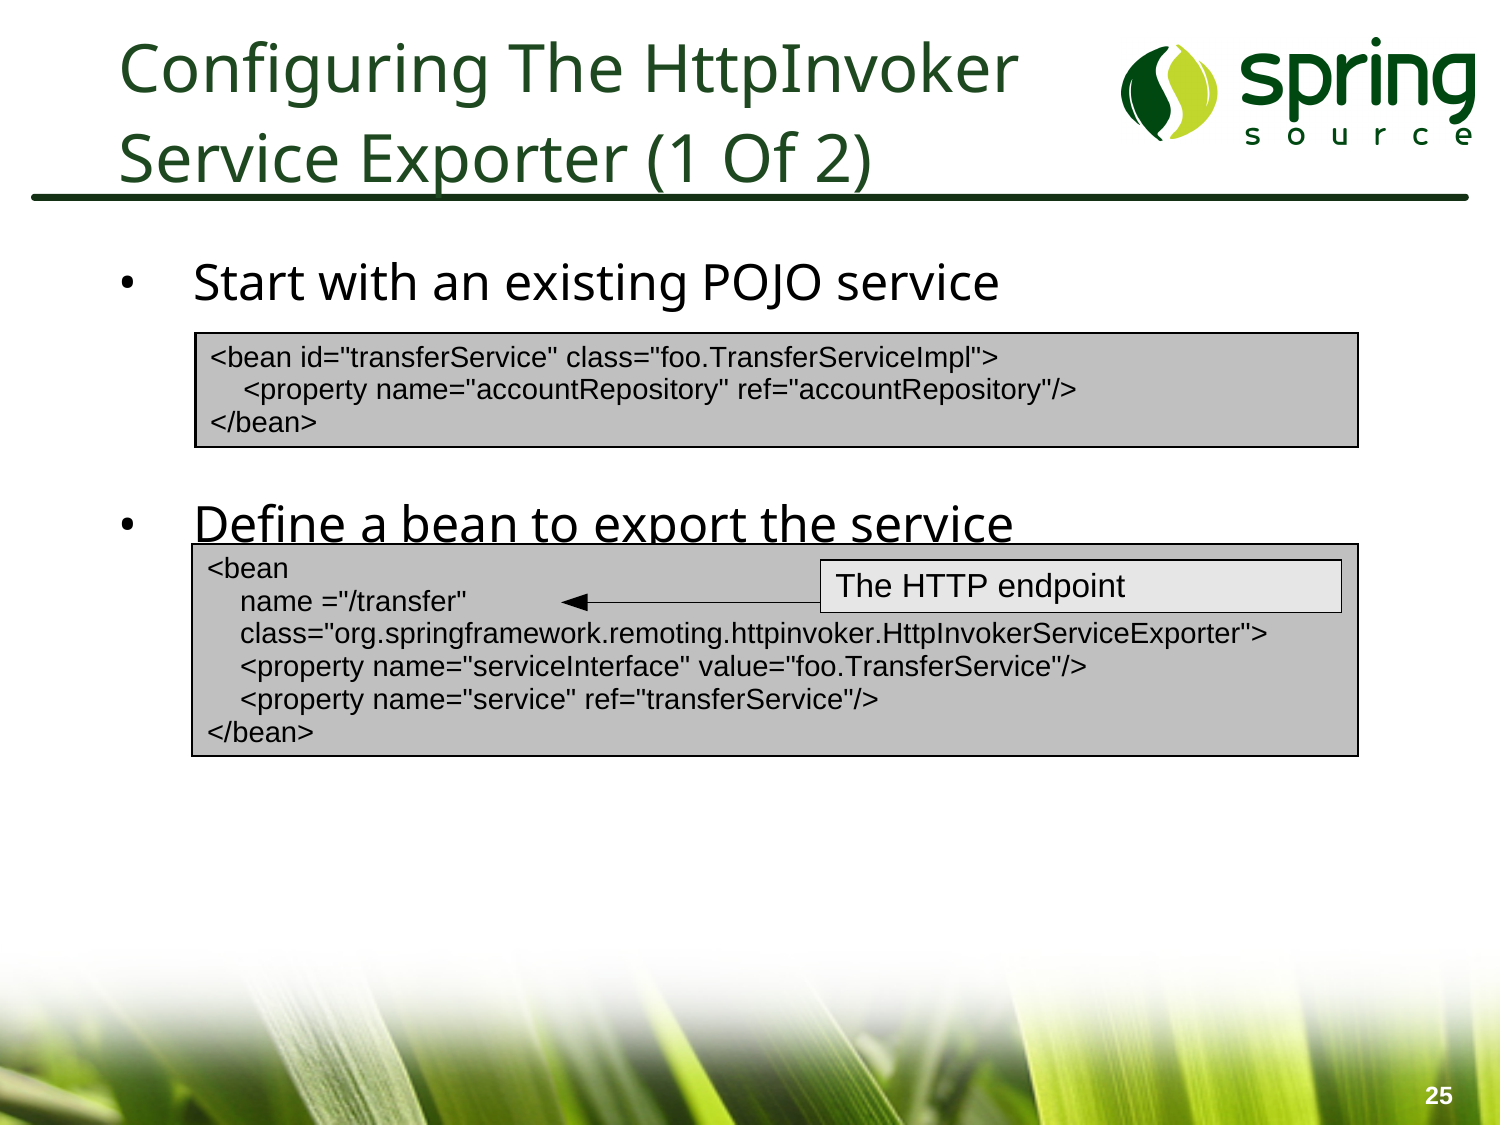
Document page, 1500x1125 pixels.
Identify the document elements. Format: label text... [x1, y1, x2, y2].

text_box <bean name ="/transfer" class="org.springframework.remoting.httpinvoker.HttpInvokerServiceExporter"> <property name="serviceInterface" value="foo.TransferService"/> <property name="service" ref="transferService"/> </bean> [192, 544, 1359, 757]
picture [1136, 37, 1475, 145]
list Start with an existing POJO service Define a bean to export the service [103, 239, 1394, 903]
picture [0, 944, 1500, 1125]
text_box <bean id="transferService" class="foo.TransferServiceImpl"> <property name="accountRepository" ref="accountRepository"/> </bean> [195, 332, 1359, 447]
text_box The HTTP endpoint [820, 560, 1342, 613]
title Configuring The HttpInvoker Service Exporter (1 Of 2) [103, 13, 1136, 191]
